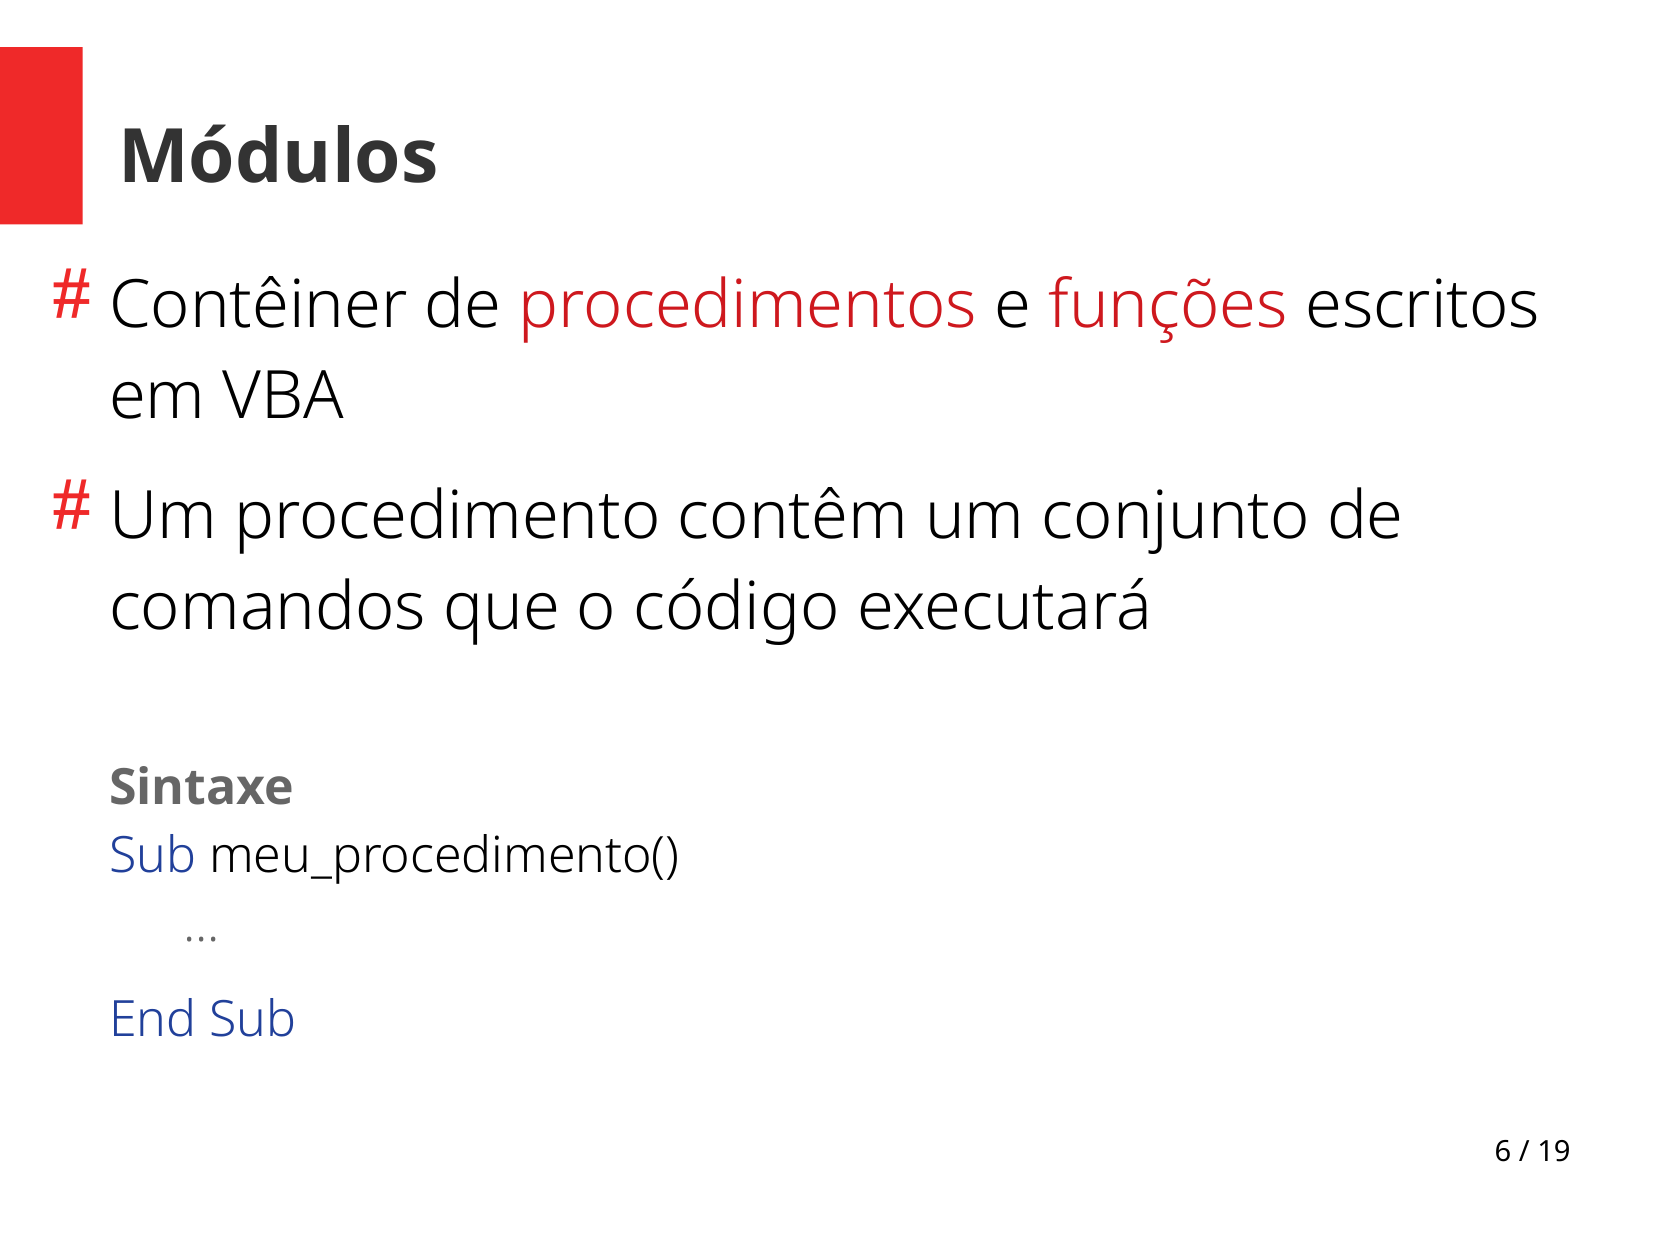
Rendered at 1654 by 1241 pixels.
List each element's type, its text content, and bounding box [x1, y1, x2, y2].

list Contêiner de procedimentos e funções escritos em VBA Um procedimento contêm um conjunto de comandos que o código executará Sintaxe Sub meu_procedimento() ... End Sub [35, 256, 1607, 1123]
title Módulos [118, 49, 1571, 256]
